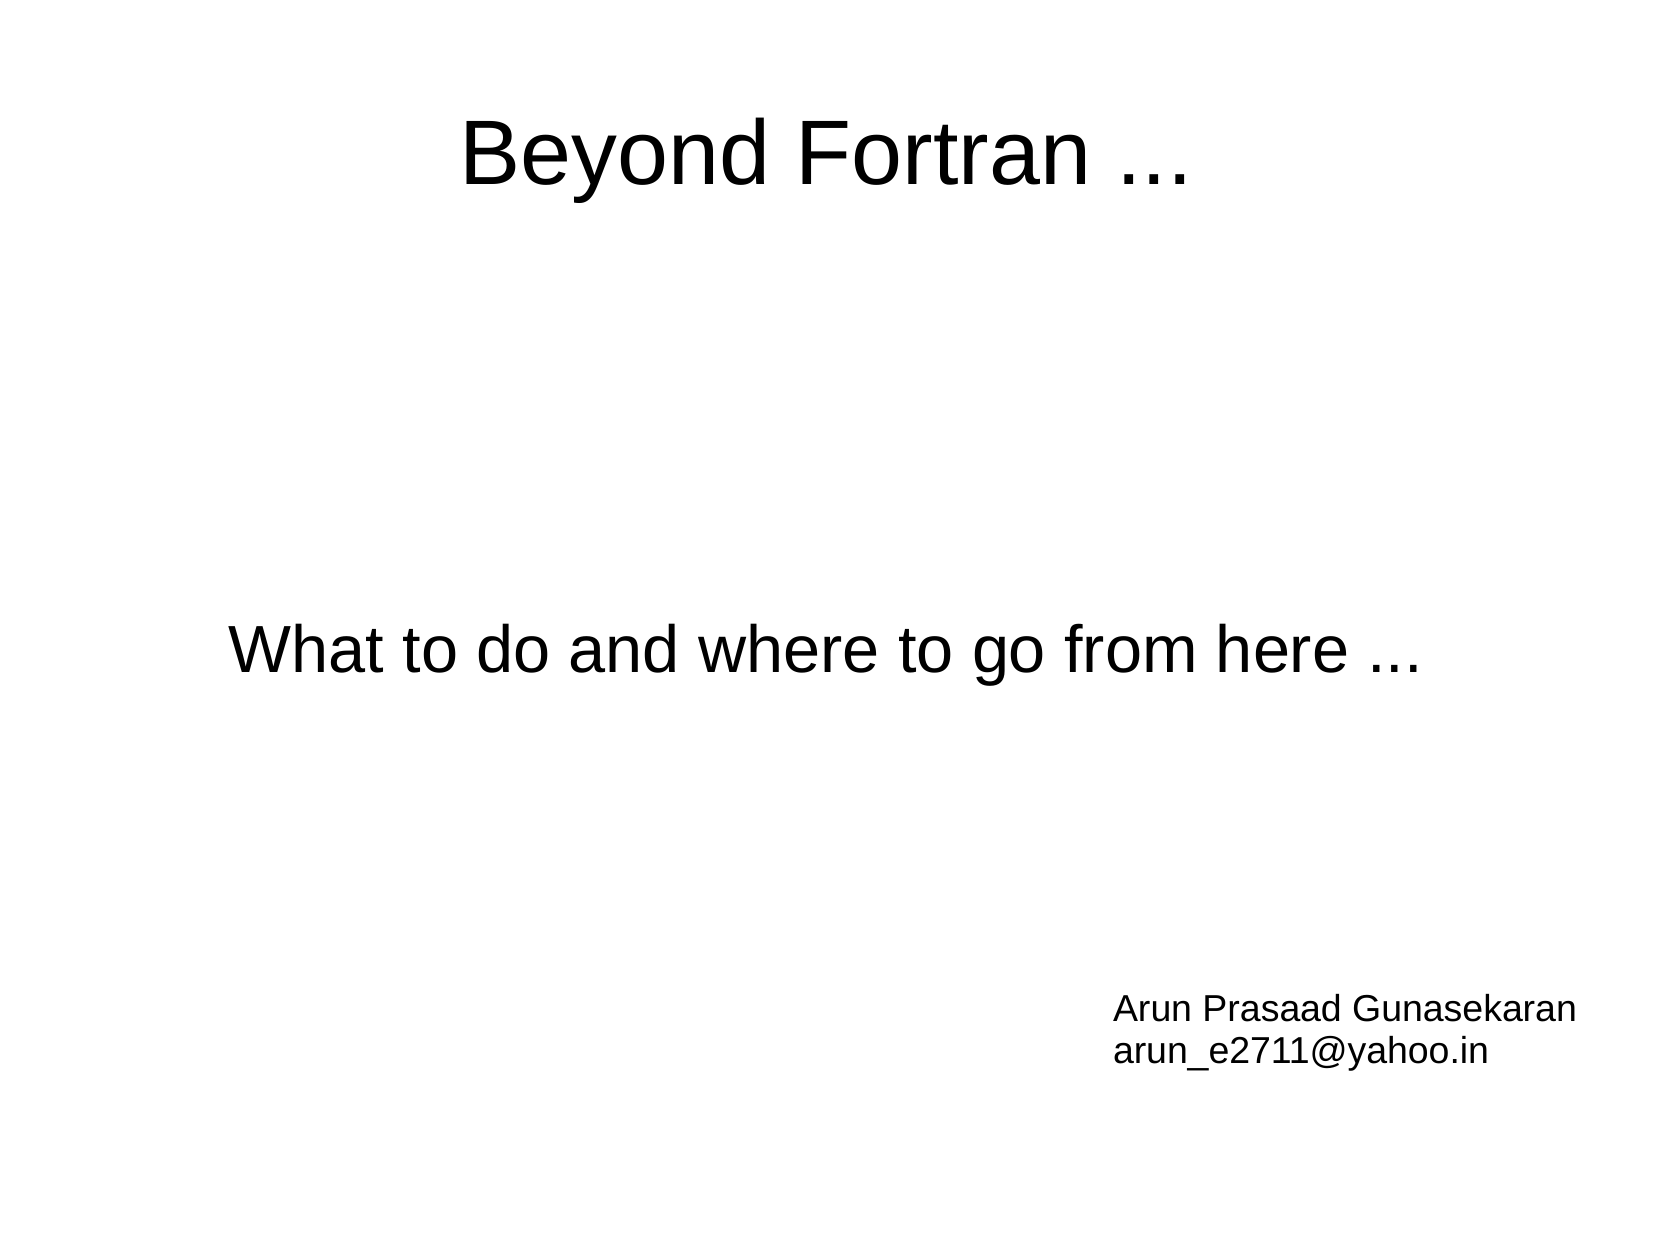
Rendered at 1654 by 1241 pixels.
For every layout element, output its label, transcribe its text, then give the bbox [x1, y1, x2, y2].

subtitle What to do and where to go from here ... [82, 290, 1571, 1010]
title Beyond Fortran ... [82, 49, 1571, 257]
text_box Arun Prasaad Gunasekaran arun_e2711@yahoo.in [1098, 980, 1595, 1080]
